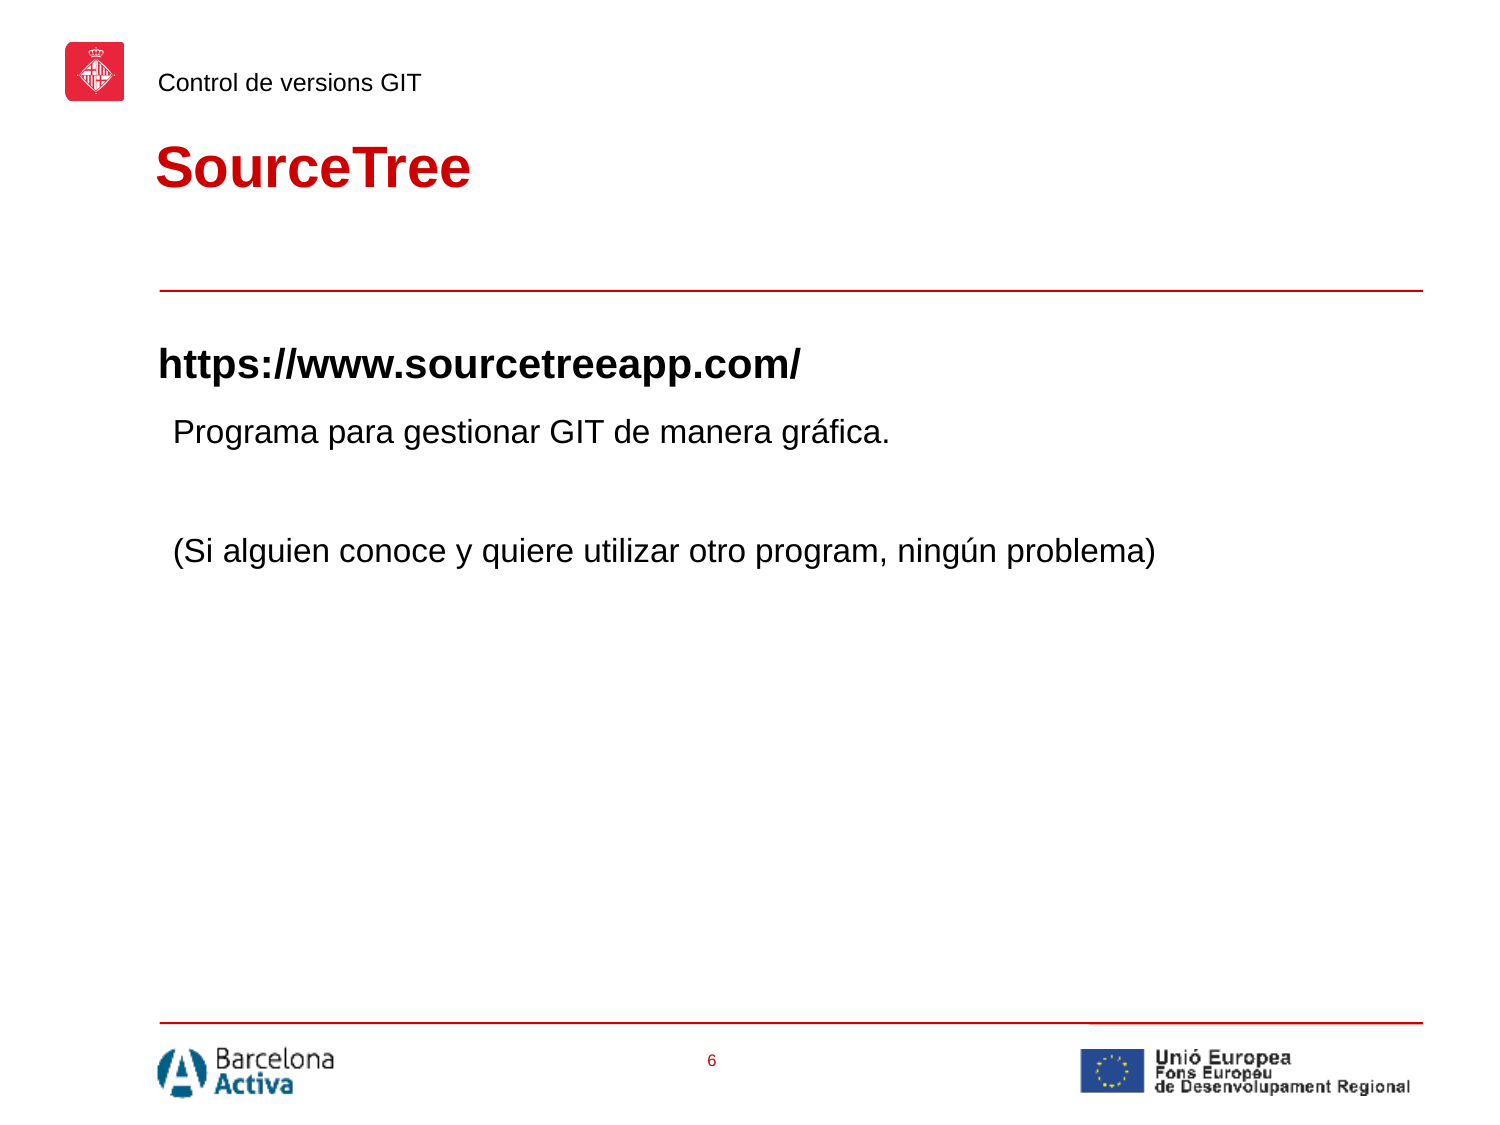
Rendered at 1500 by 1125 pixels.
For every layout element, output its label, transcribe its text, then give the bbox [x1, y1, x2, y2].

text_box SourceTree [140, 121, 1416, 268]
picture [65, 42, 124, 101]
text_box Control de versions GIT [142, 58, 666, 104]
picture [147, 1034, 343, 1110]
text_box Programa para gestionar GIT de manera gráfica. (Si alguien conoce y quiere utilizar otro program, ningún problema) [157, 402, 1405, 691]
slide_number <number> [536, 1042, 887, 1103]
picture [1080, 1049, 1411, 1096]
text_box https://www.sourcetreeapp.com/ [142, 319, 1069, 386]
